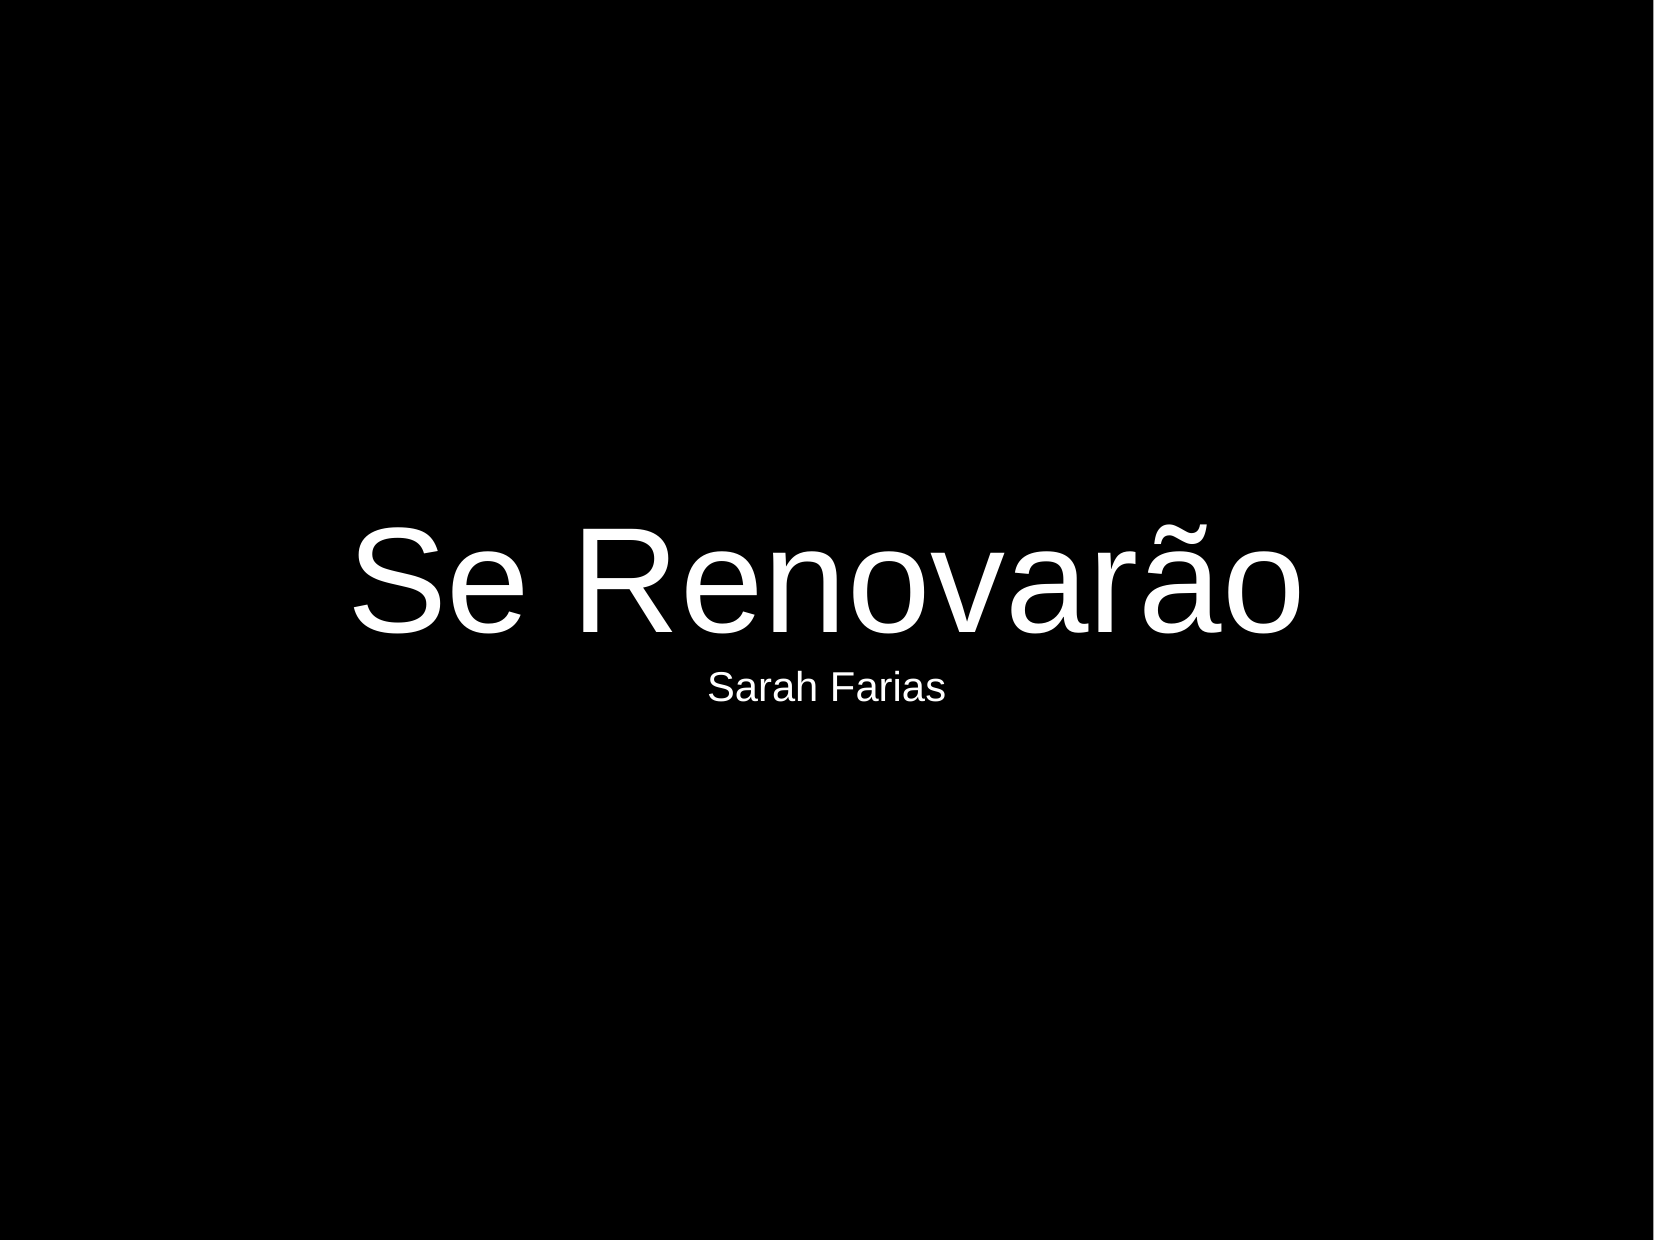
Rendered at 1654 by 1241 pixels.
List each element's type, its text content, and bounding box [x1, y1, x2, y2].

subtitle Se Renovarão Sarah Farias [82, 49, 1571, 1158]
